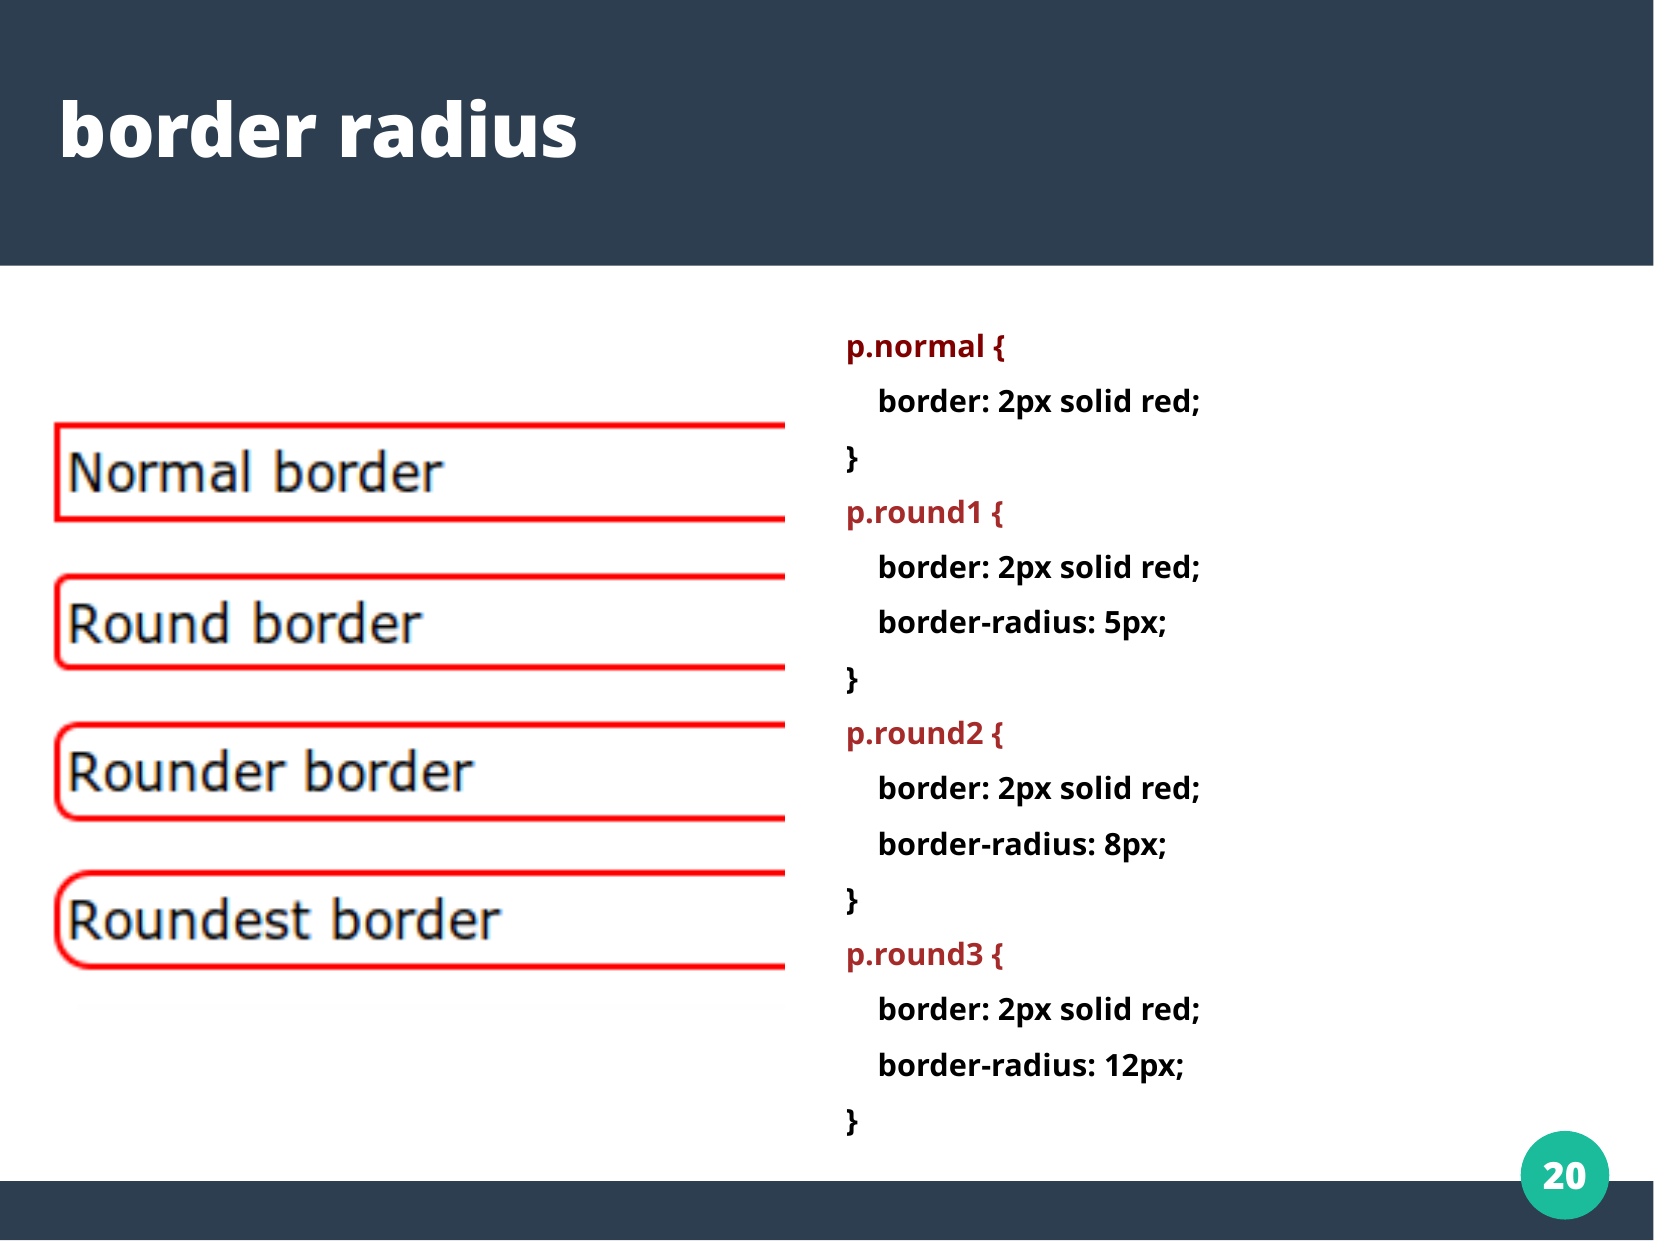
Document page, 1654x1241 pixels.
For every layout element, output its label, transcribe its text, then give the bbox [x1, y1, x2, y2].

list p.normal { border: 2px solid red; } p.round1 { border: 2px solid red; border-radius: 5px; } p.round2 { border: 2px solid red; border-radius: 8px; } p.round3 { border: 2px solid red; border-radius: 12px; } [845, 324, 1596, 1152]
picture [34, 375, 785, 1010]
title border radius [59, 49, 1595, 207]
